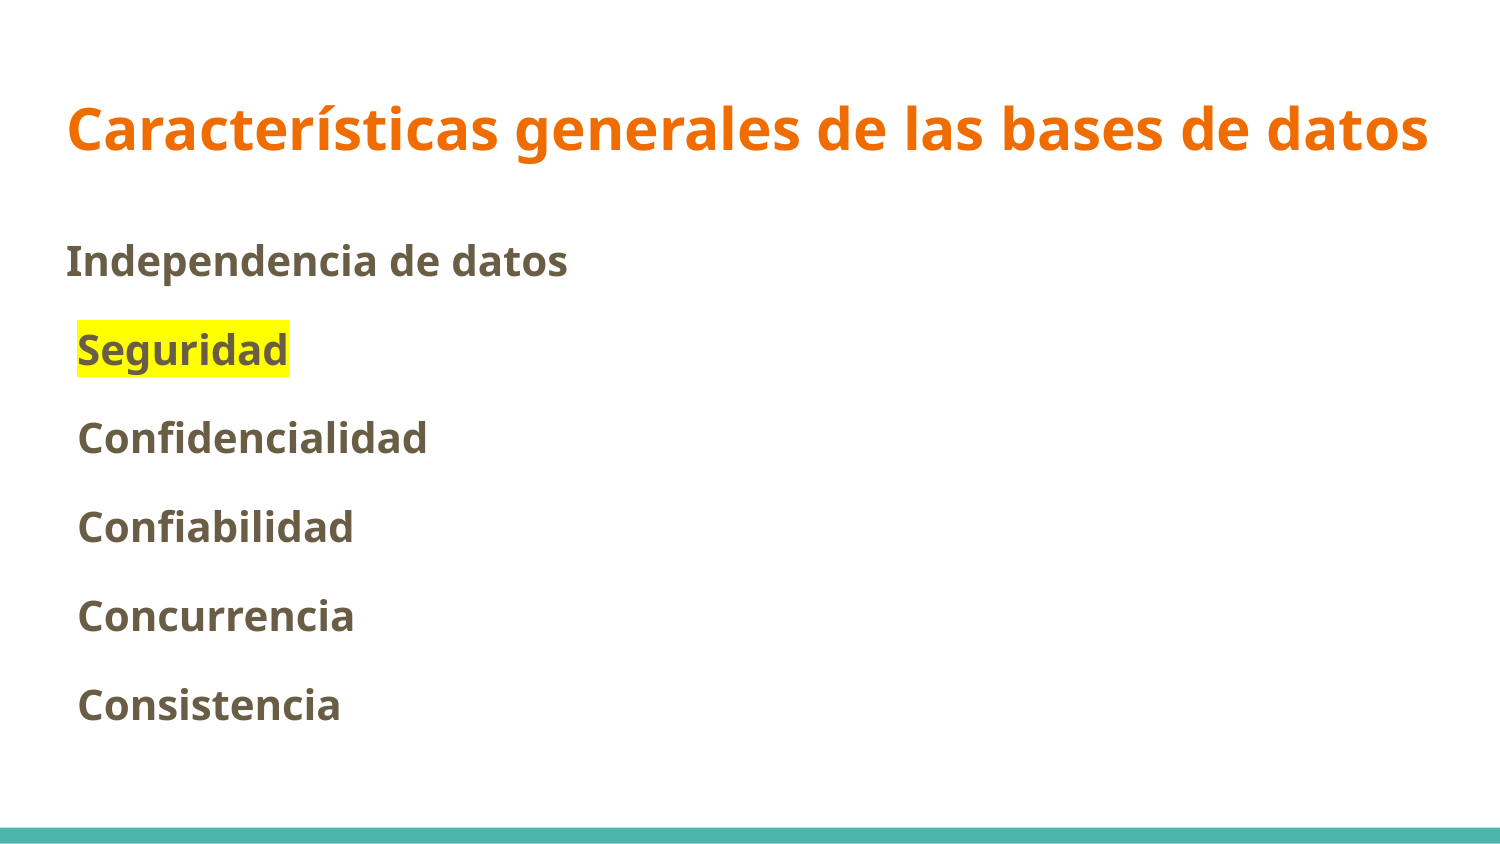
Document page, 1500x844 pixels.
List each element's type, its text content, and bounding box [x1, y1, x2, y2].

list Independencia de datos Seguridad Confidencialidad Confiabilidad Concurrencia Consistencia [51, 207, 1449, 750]
title Características generales de las bases de datos [51, 72, 1449, 189]
